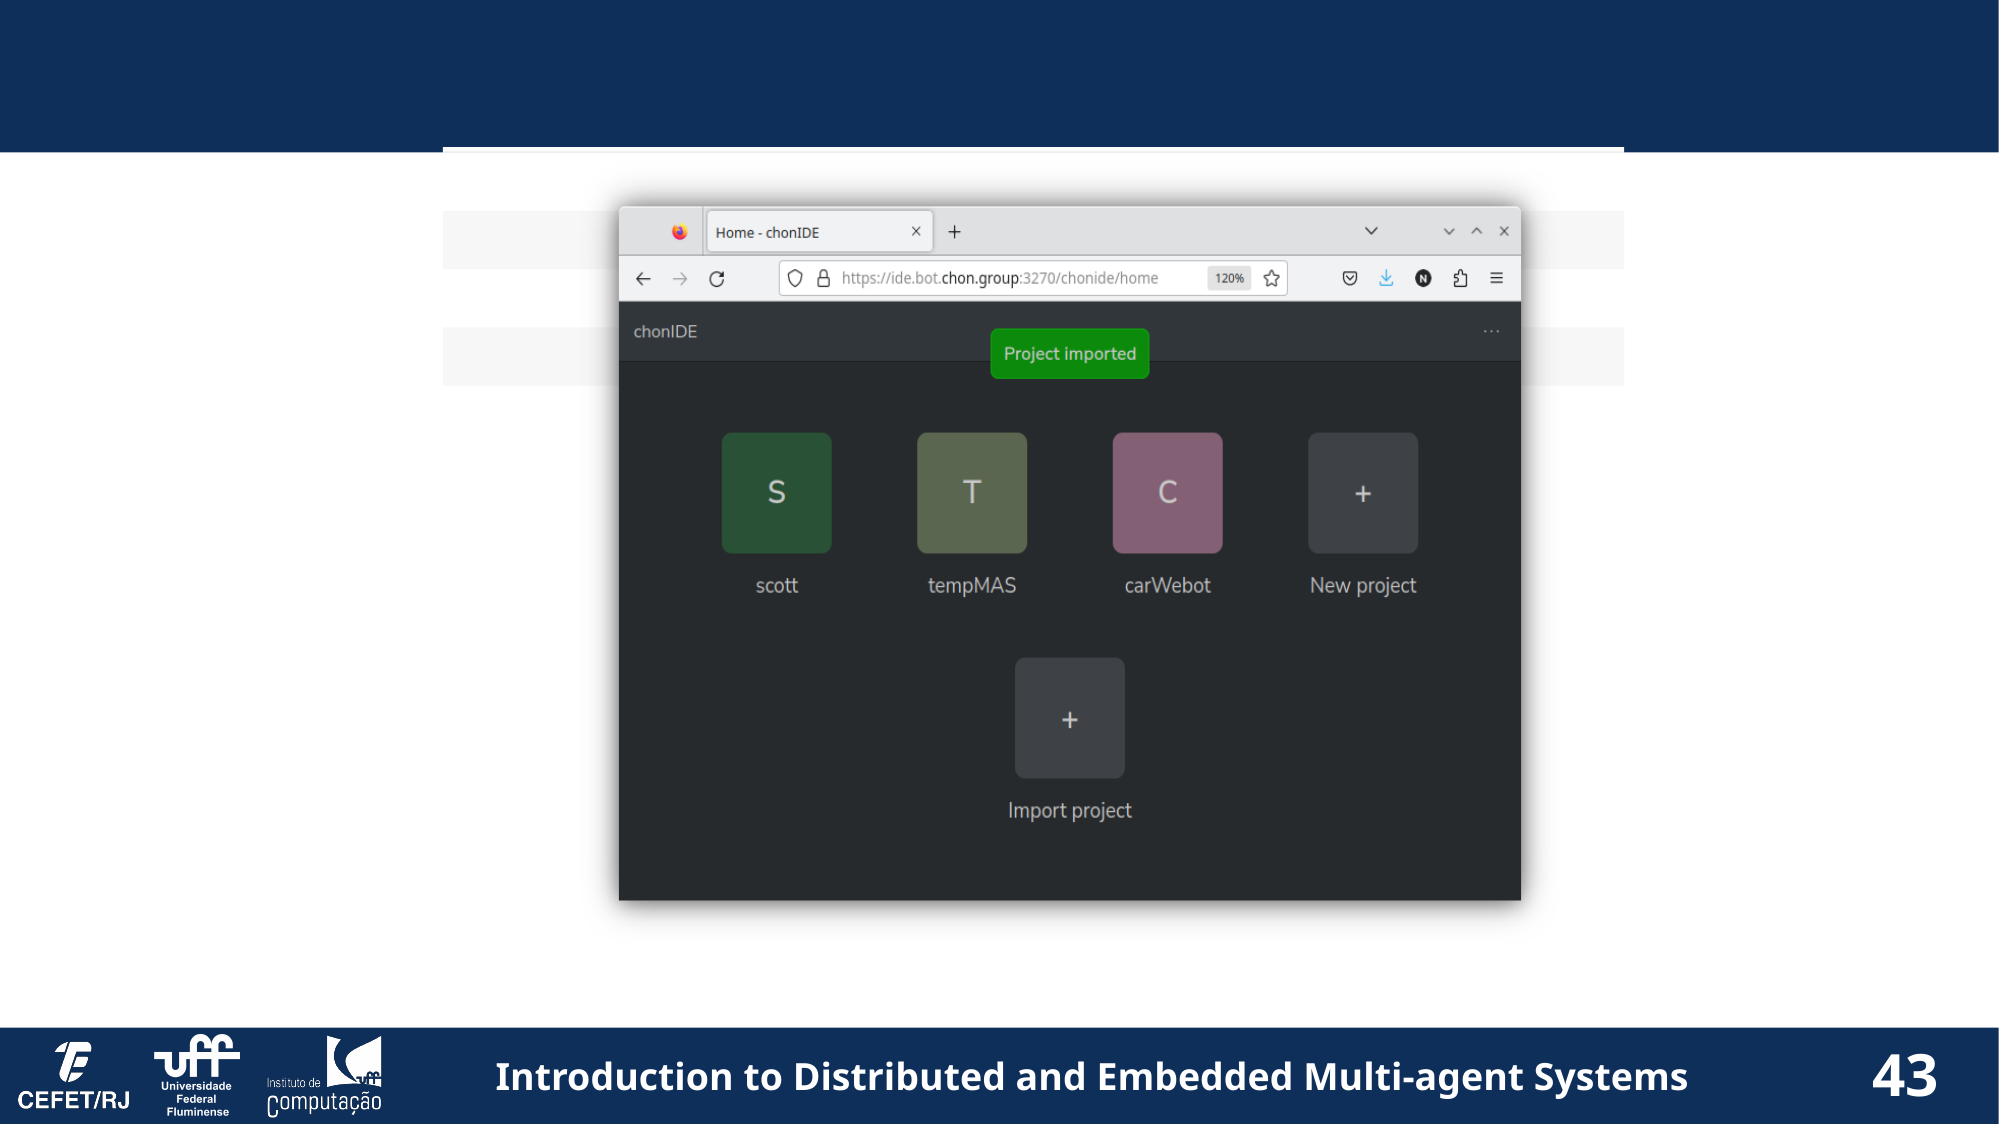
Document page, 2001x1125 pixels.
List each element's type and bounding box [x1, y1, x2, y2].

picture [442, 147, 1625, 997]
picture [18, 1021, 129, 1125]
picture [153, 1033, 241, 1121]
picture [265, 1033, 383, 1118]
